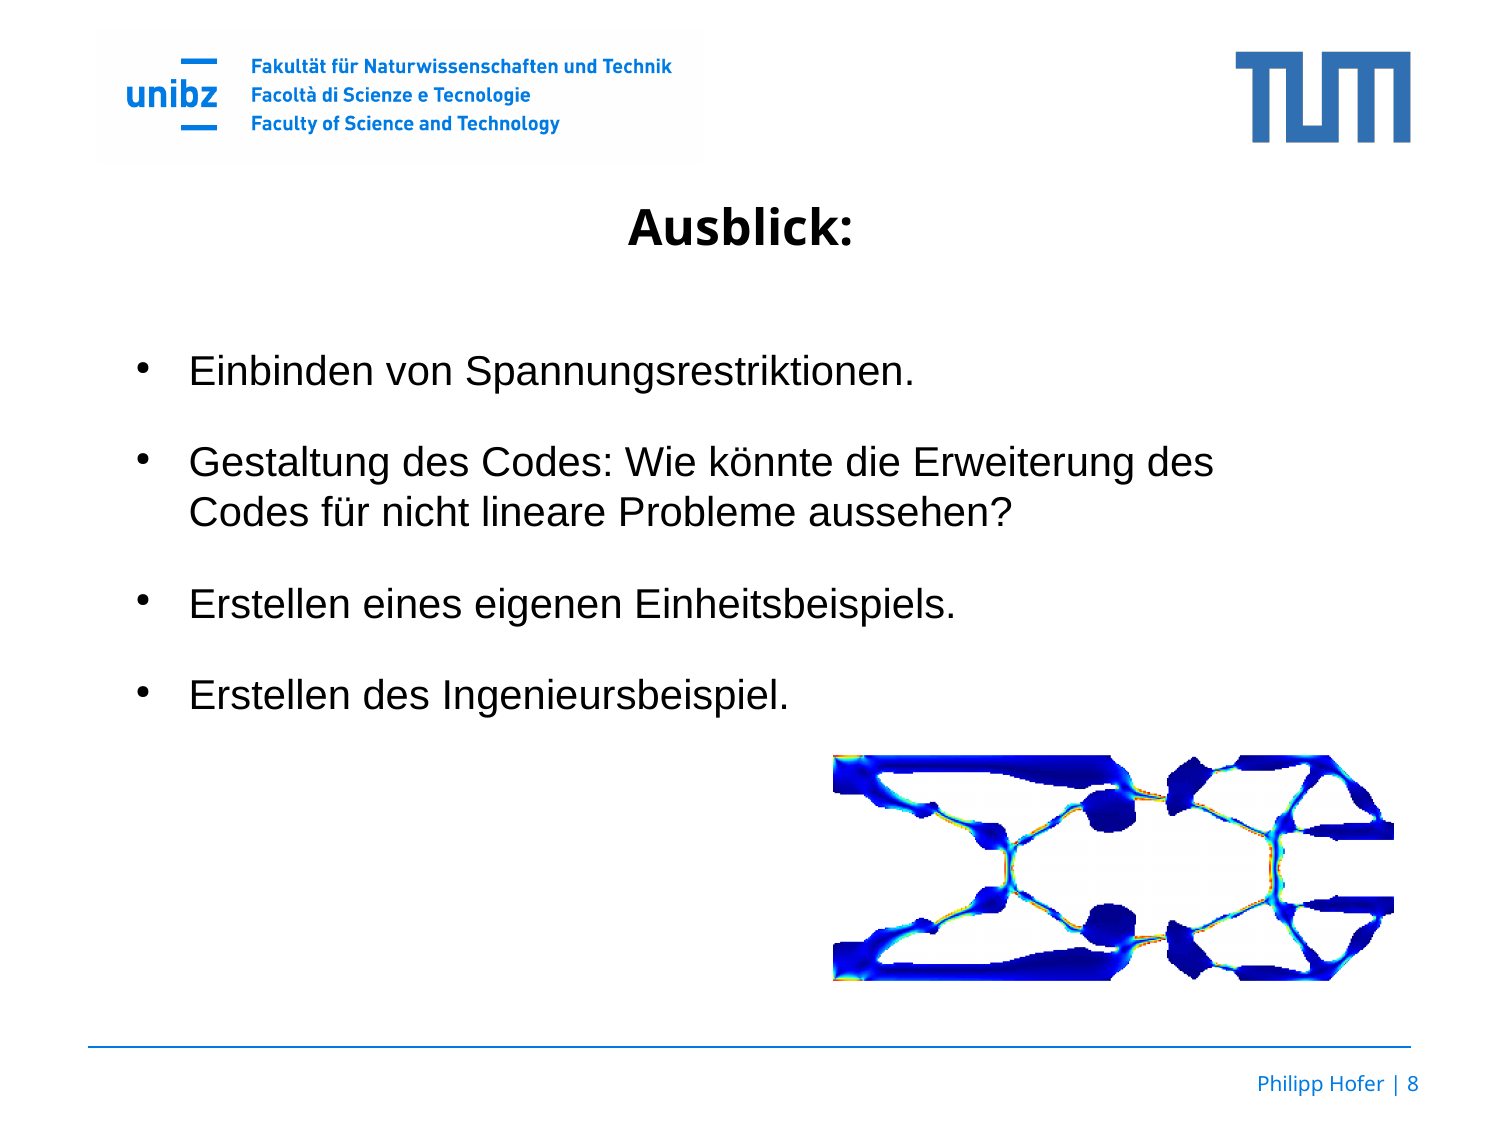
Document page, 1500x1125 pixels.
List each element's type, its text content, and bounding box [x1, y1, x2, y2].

picture [97, 28, 703, 164]
picture [1145, 0, 1500, 233]
picture [833, 755, 1394, 981]
text_box Einbinden von Spannungsrestriktionen. Gestaltung des Codes: Wie könnte die Erweiterung des Codes für nicht lineare Probleme aussehen? Erstellen eines eigenen Einheitsbeispiels. Erstellen des Ingenieursbeispiel. [103, 256, 1264, 993]
text_box Ausblick: [103, 137, 1397, 300]
